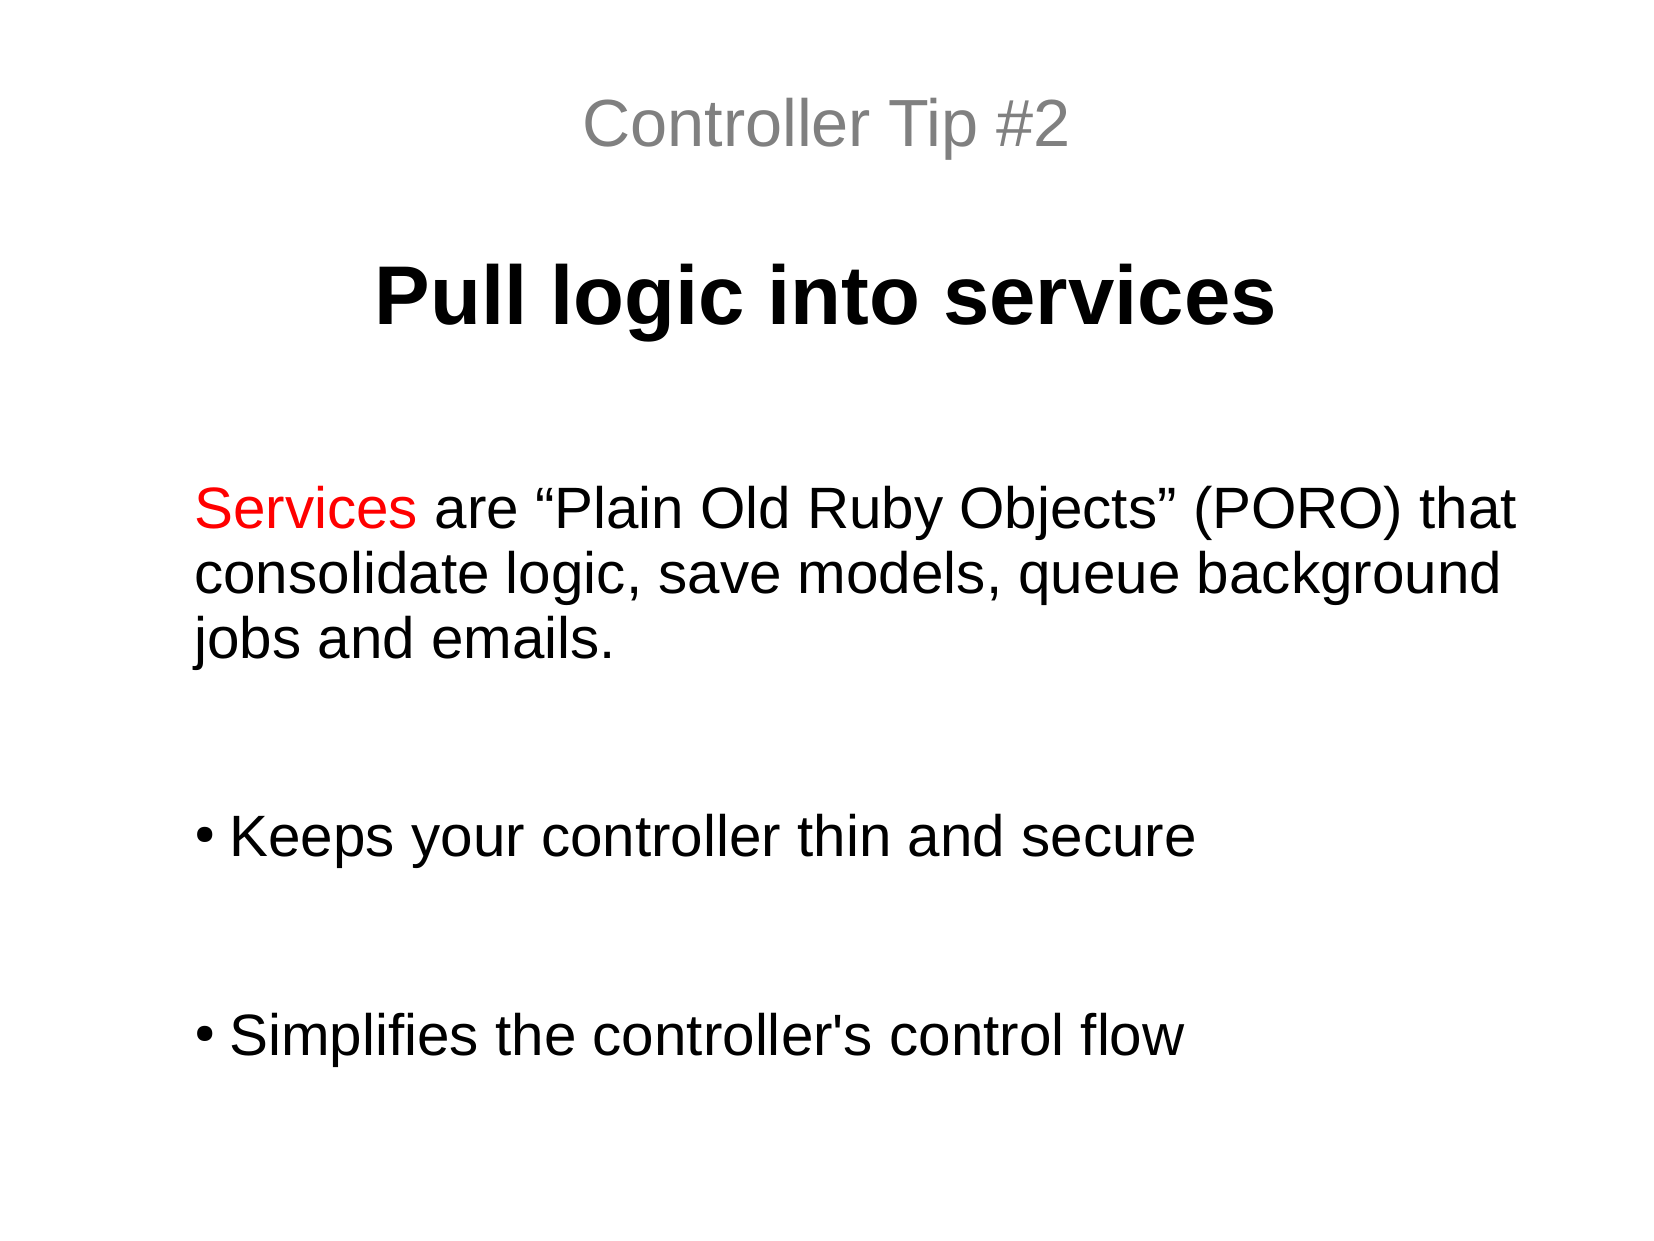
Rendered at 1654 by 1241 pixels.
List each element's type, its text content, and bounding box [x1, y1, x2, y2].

text_box Pull logic into services Services are “Plain Old Ruby Objects” (PORO) that consolidate logic, save models, queue background jobs and emails. Keeps your controller thin and secure Simplifies the controller's control flow [35, 248, 1617, 1241]
title Controller Tip #2 [82, 19, 1571, 228]
